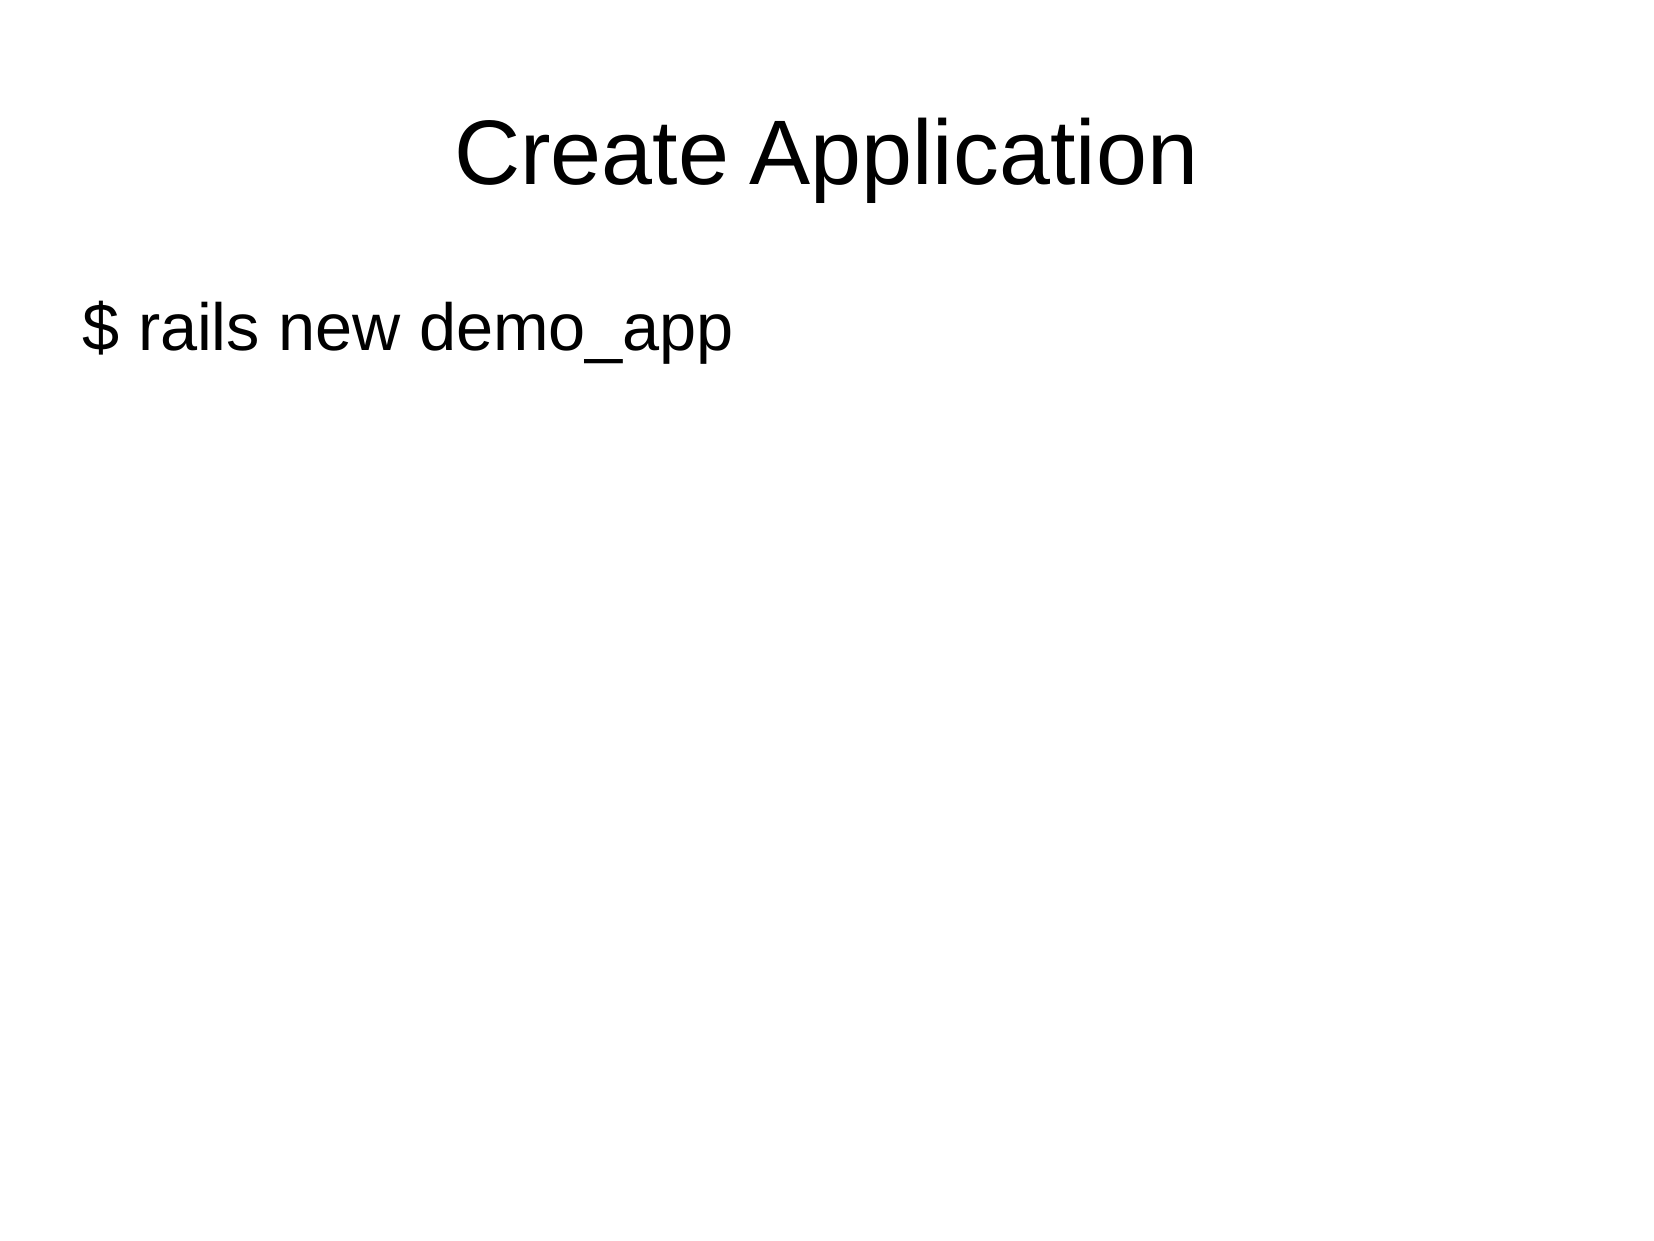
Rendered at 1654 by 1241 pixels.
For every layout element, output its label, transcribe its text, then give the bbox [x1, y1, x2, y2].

title Create Application [82, 49, 1571, 257]
list $ rails new demo_app [82, 290, 1571, 1109]
